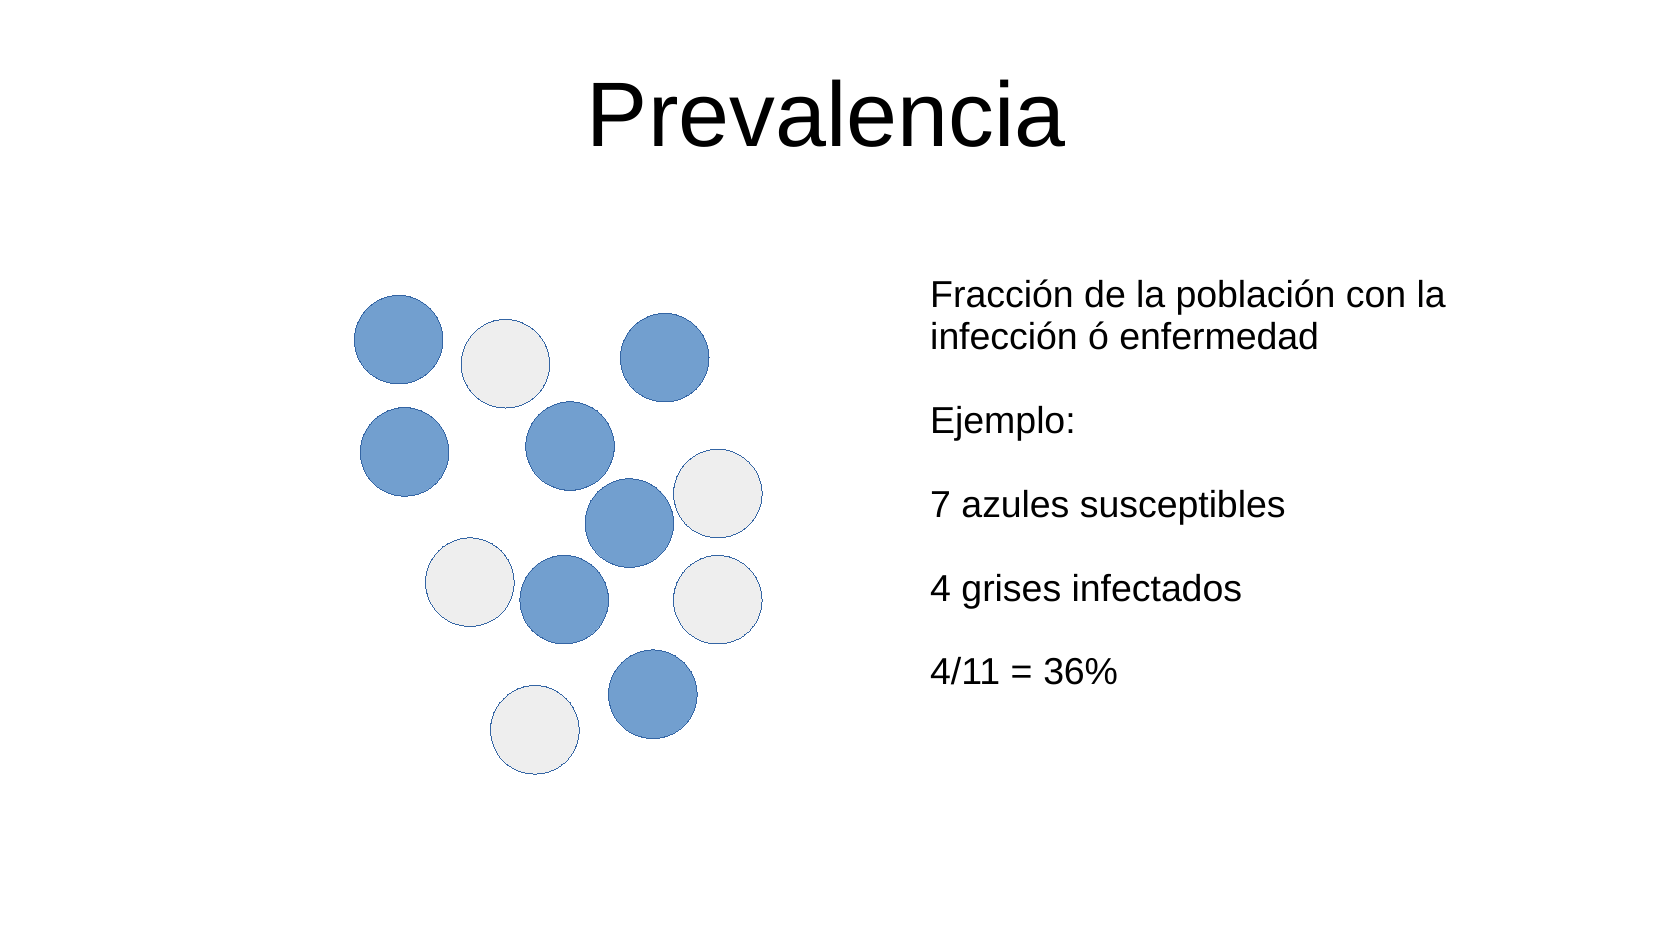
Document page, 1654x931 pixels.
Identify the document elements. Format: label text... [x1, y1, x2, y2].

text_box [525, 401, 615, 491]
text_box [490, 685, 580, 775]
title Prevalencia [82, 37, 1571, 193]
text_box [673, 555, 763, 644]
text_box [354, 295, 443, 384]
text_box [673, 449, 763, 538]
text_box [585, 478, 674, 568]
text_box [608, 649, 698, 739]
text_box [461, 319, 550, 409]
text_box Fracción de la población con la infección ó enfermedad Ejemplo: 7 azules susceptibles 4 grises infectados 4/11 = 36% [915, 265, 1477, 701]
text_box [425, 537, 515, 627]
text_box [519, 555, 609, 644]
text_box [360, 407, 449, 497]
text_box [620, 313, 710, 402]
